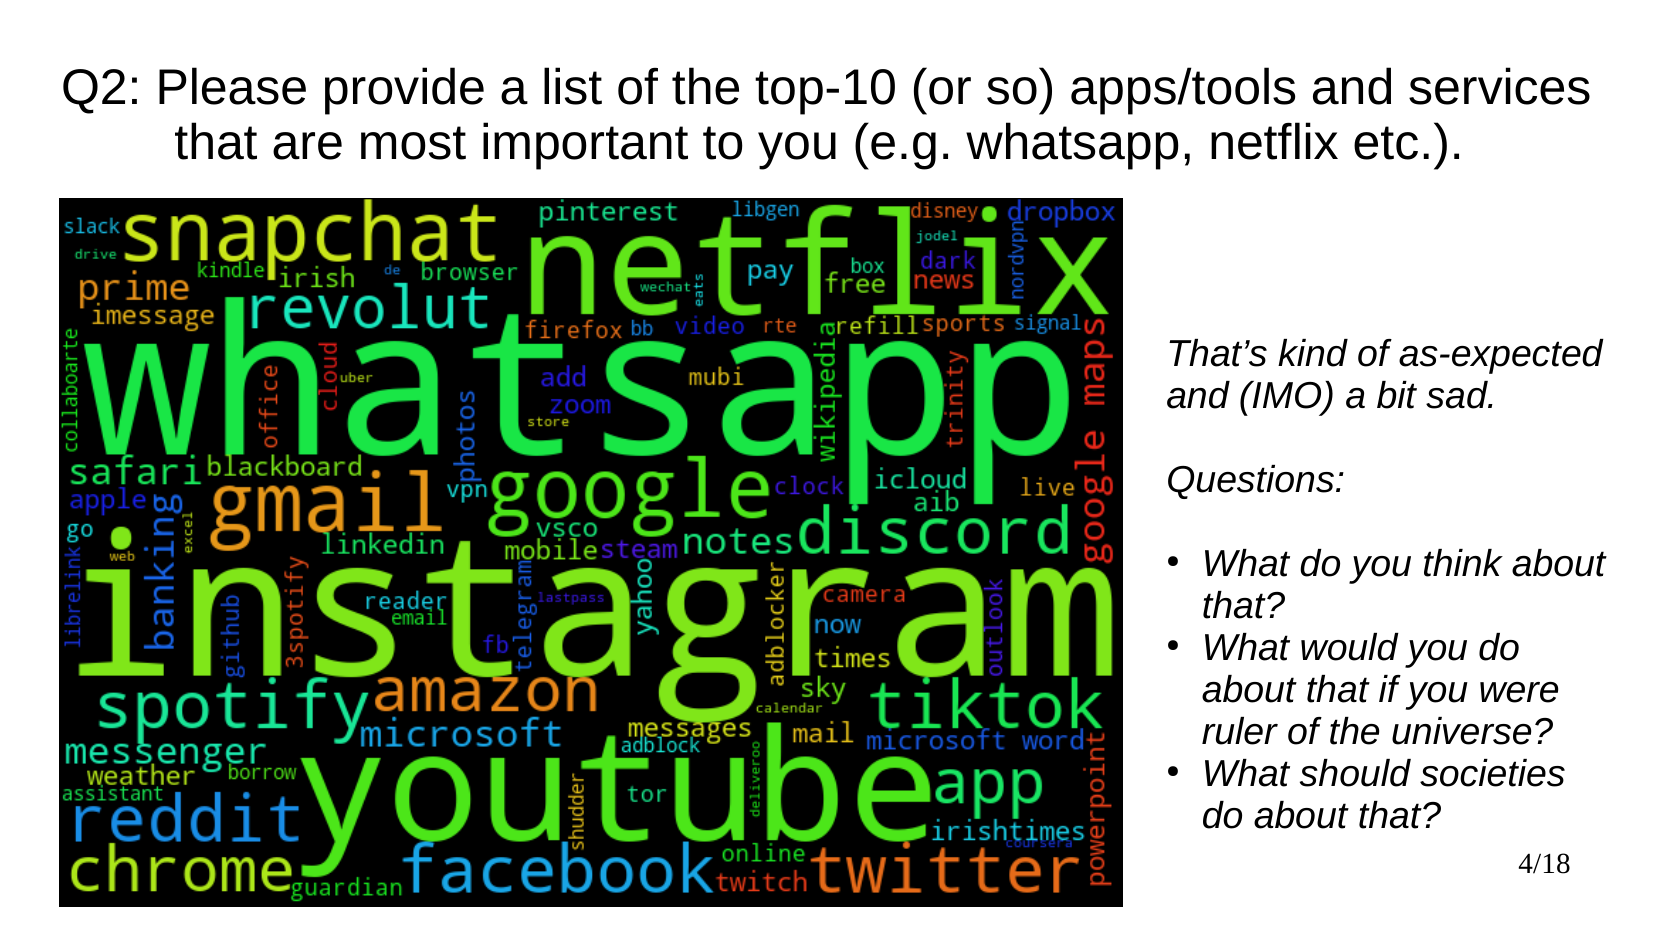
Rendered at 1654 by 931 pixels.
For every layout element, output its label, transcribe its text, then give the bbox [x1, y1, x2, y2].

title Q2: Please provide a list of the top-10 (or so) apps/tools and services that are most important to you (e.g. whatsapp, netflix etc.). [29, 31, 1625, 199]
text_box That’s kind of as-expected and (IMO) a bit sad. Questions: What do you think about that? What would you do about that if you were ruler of the universe? What should societies do about that? [1151, 324, 1625, 886]
picture [59, 198, 1123, 908]
